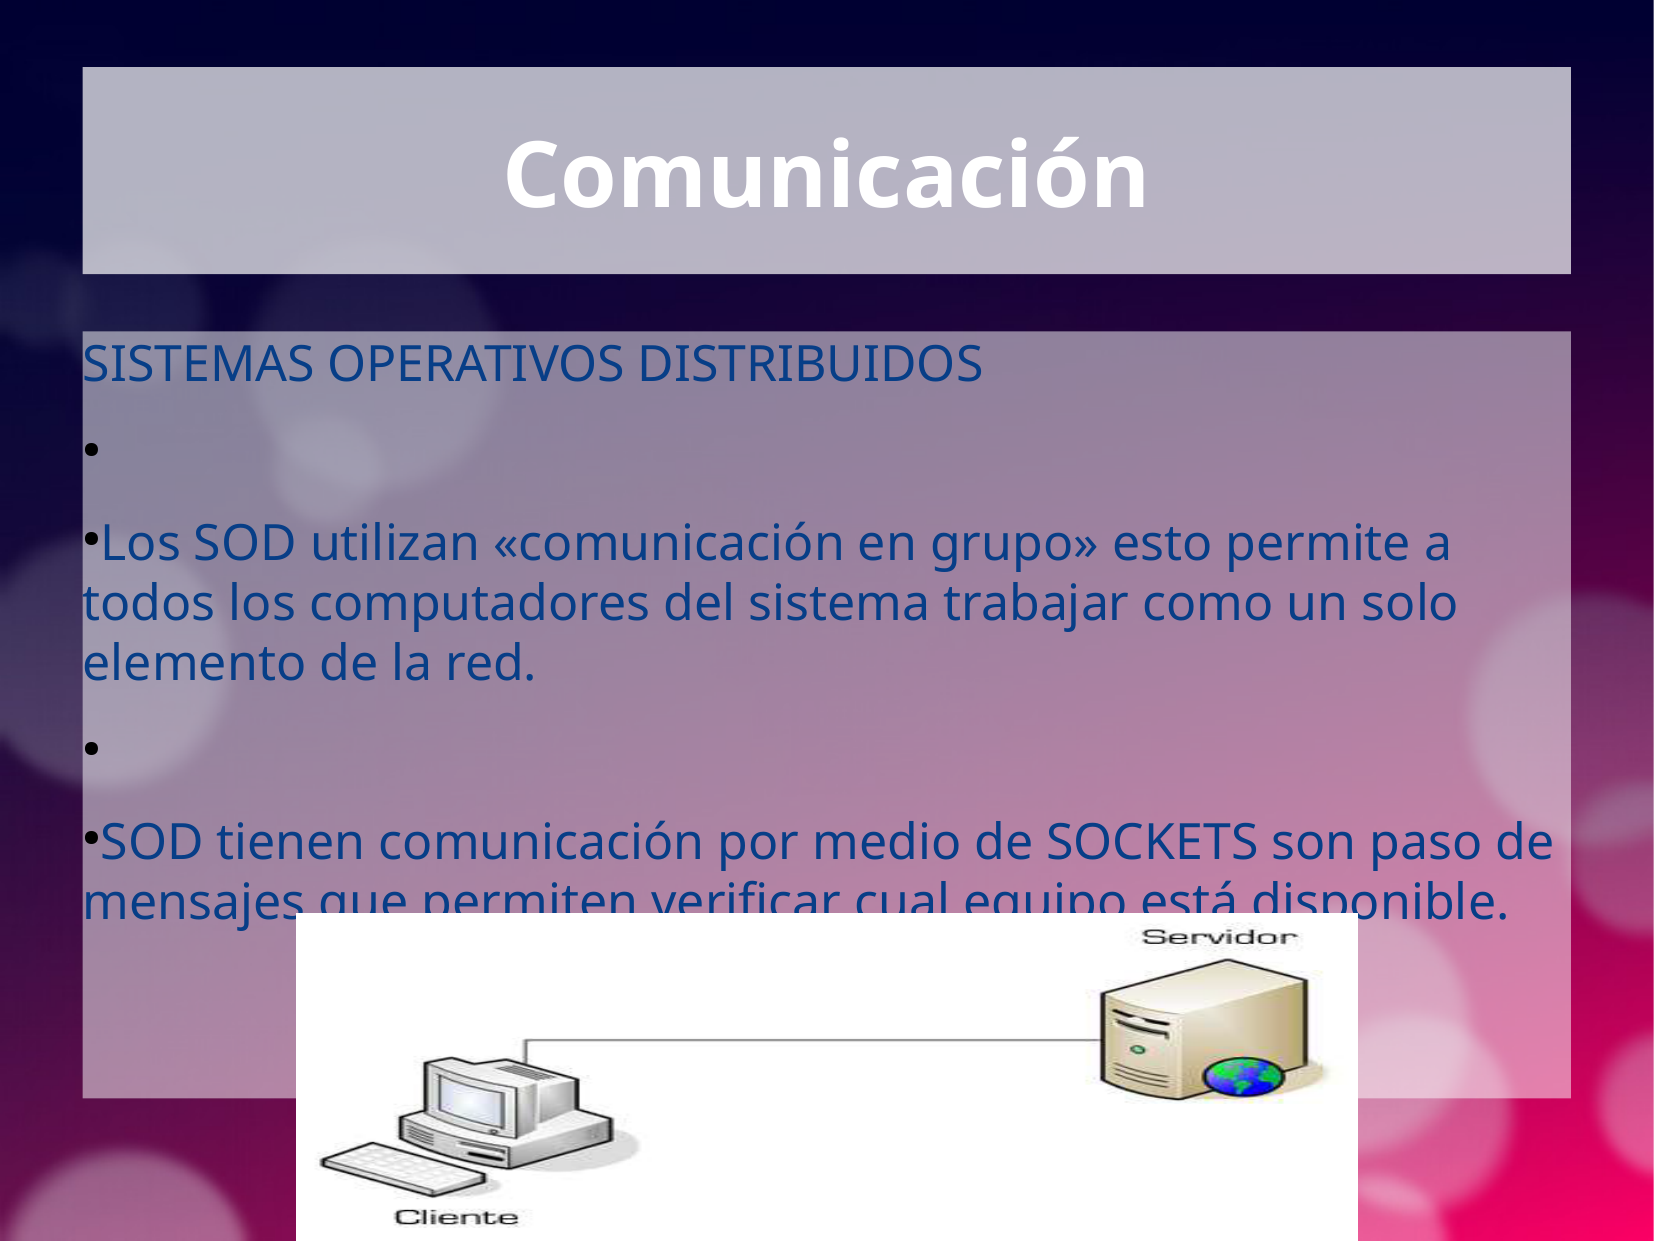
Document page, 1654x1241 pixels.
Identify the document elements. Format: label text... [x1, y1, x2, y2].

list SISTEMAS OPERATIVOS DISTRIBUIDOS Los SOD utilizan «comunicación en grupo» esto permite a todos los computadores del sistema trabajar como un solo elemento de la red. SOD tienen comunicación por medio de SOCKETS son paso de mensajes que permiten verificar cual equipo está disponible. [82, 331, 1571, 1099]
picture [296, 913, 1358, 1241]
title Comunicación [82, 67, 1571, 275]
